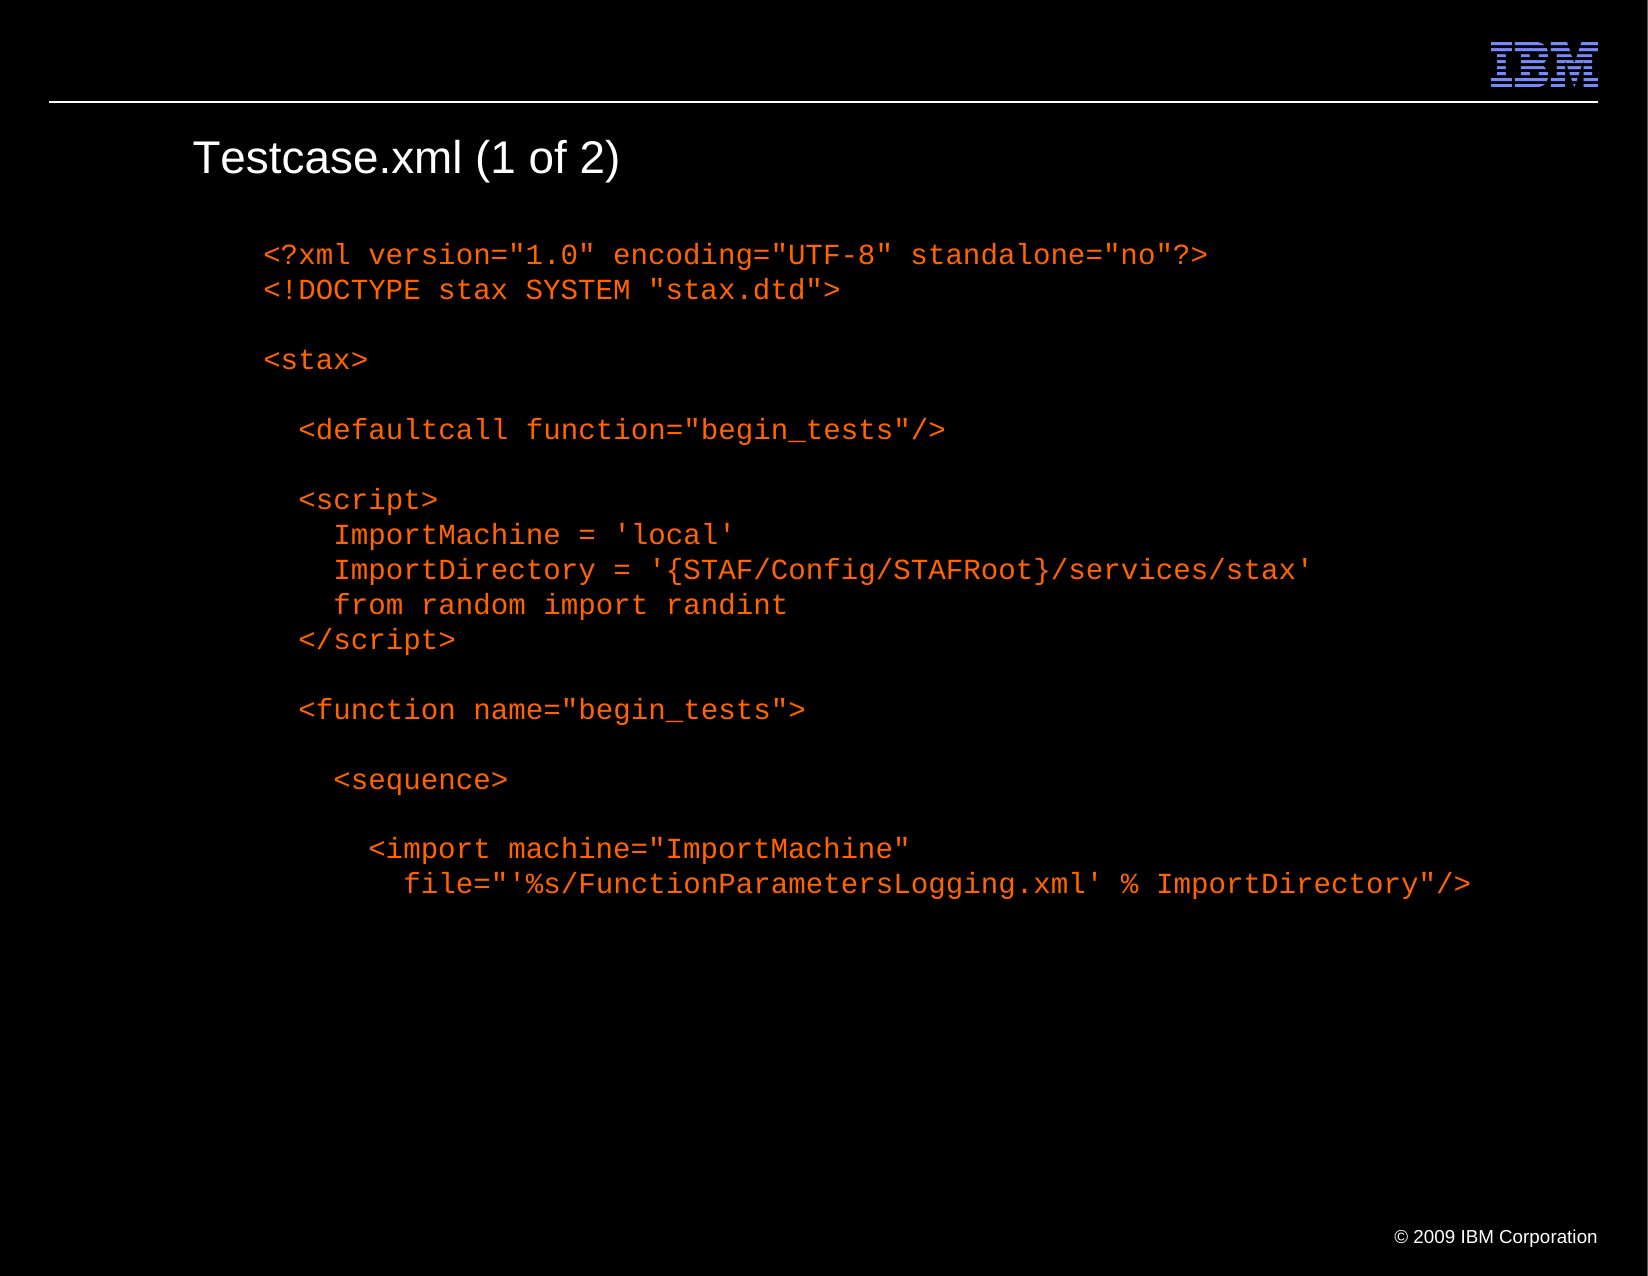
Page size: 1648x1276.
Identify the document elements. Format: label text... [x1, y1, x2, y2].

text_box <?xml version="1.0" encoding="UTF-8" standalone="no"?> <!DOCTYPE stax SYSTEM "stax.dtd"> <stax> <defaultcall function="begin_tests"/> <script> ImportMachine = 'local' ImportDirectory = '{STAF/Config/STAFRoot}/services/stax' from random import randint </script> <function name="begin_tests"> <sequence> <import machine="ImportMachine" file="'%s/FunctionParametersLogging.xml' % ImportDirectory"/> [248, 227, 1648, 978]
picture [1491, 42, 1598, 87]
title Testcase.xml (1 of 2) [175, 125, 1648, 219]
